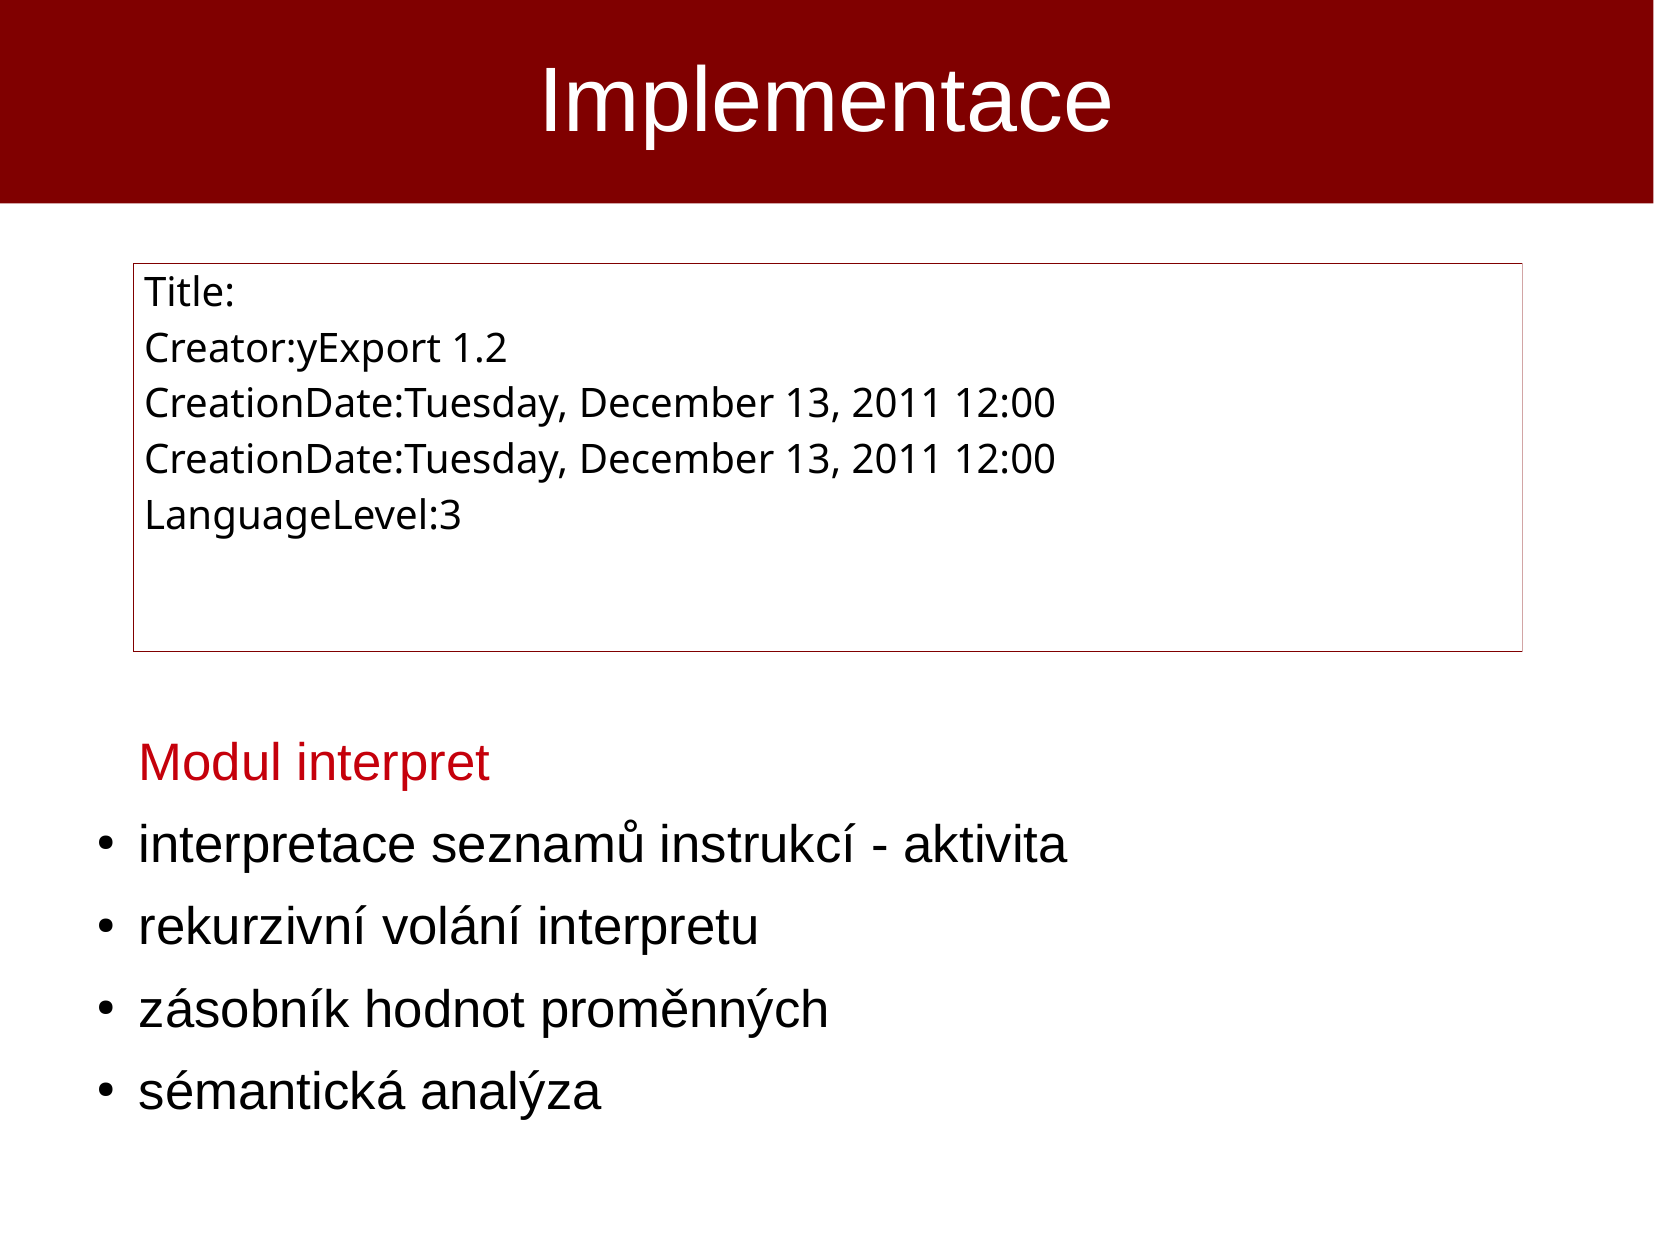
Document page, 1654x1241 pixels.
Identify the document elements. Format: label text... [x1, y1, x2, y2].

list Modul interpret interpretace seznamů instrukcí - aktivita rekurzivní volání interpretu zásobník hodnot proměnných sémantická analýza [82, 732, 1571, 1123]
title Implementace [0, 0, 1654, 204]
picture [130, 260, 1523, 652]
